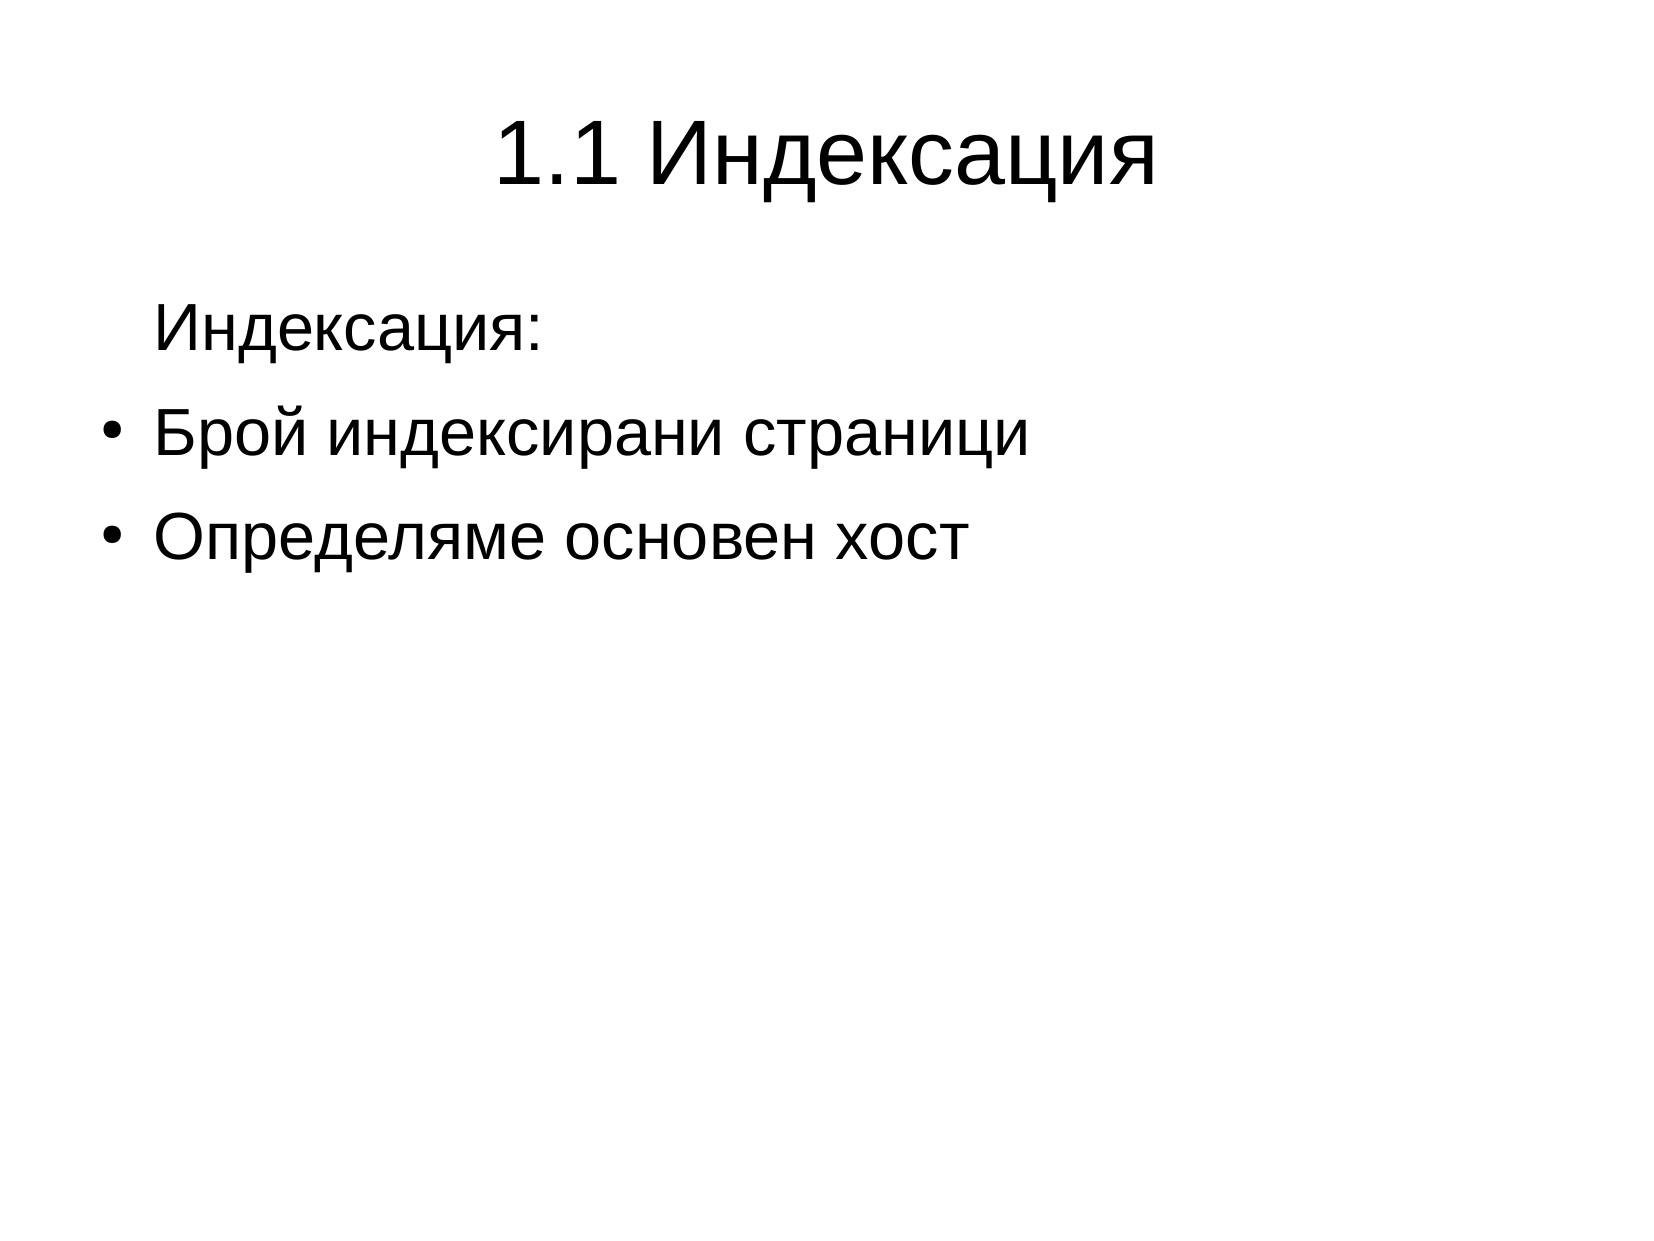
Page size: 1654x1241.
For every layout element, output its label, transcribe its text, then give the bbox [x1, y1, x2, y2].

title 1.1 Индексация [82, 49, 1571, 257]
list Индексация: Брой индексирани страници Определяме основен хост [82, 290, 1571, 1109]
